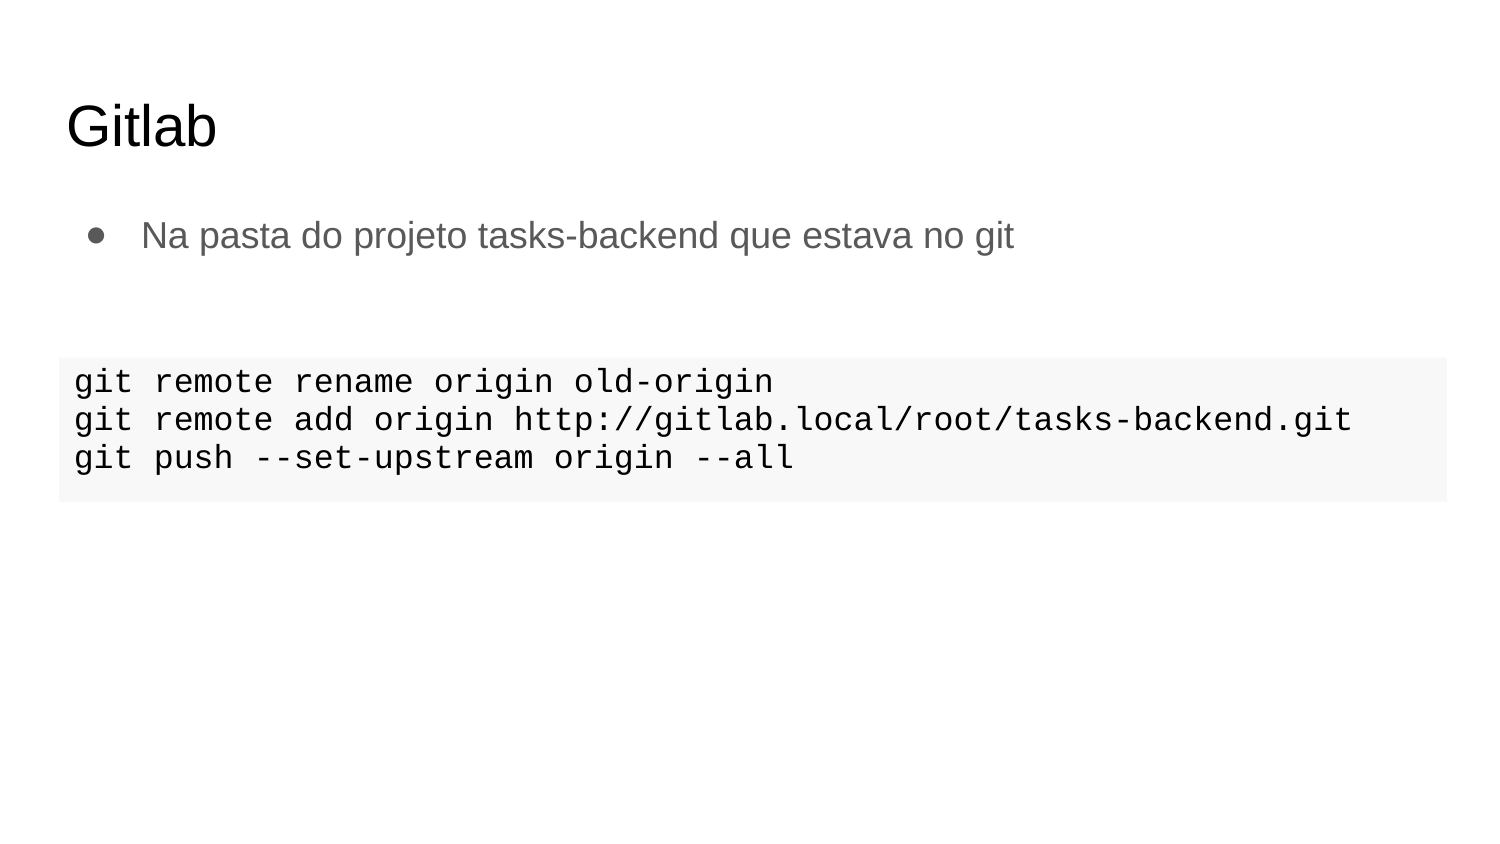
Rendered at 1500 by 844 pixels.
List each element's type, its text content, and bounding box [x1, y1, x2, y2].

title Gitlab [51, 72, 1449, 167]
list Na pasta do projeto tasks-backend que estava no git [51, 189, 1489, 750]
text_box git remote rename origin old-origin git remote add origin http://gitlab.local/root/tasks-backend.git git push --set-upstream origin --all [59, 357, 1447, 502]
